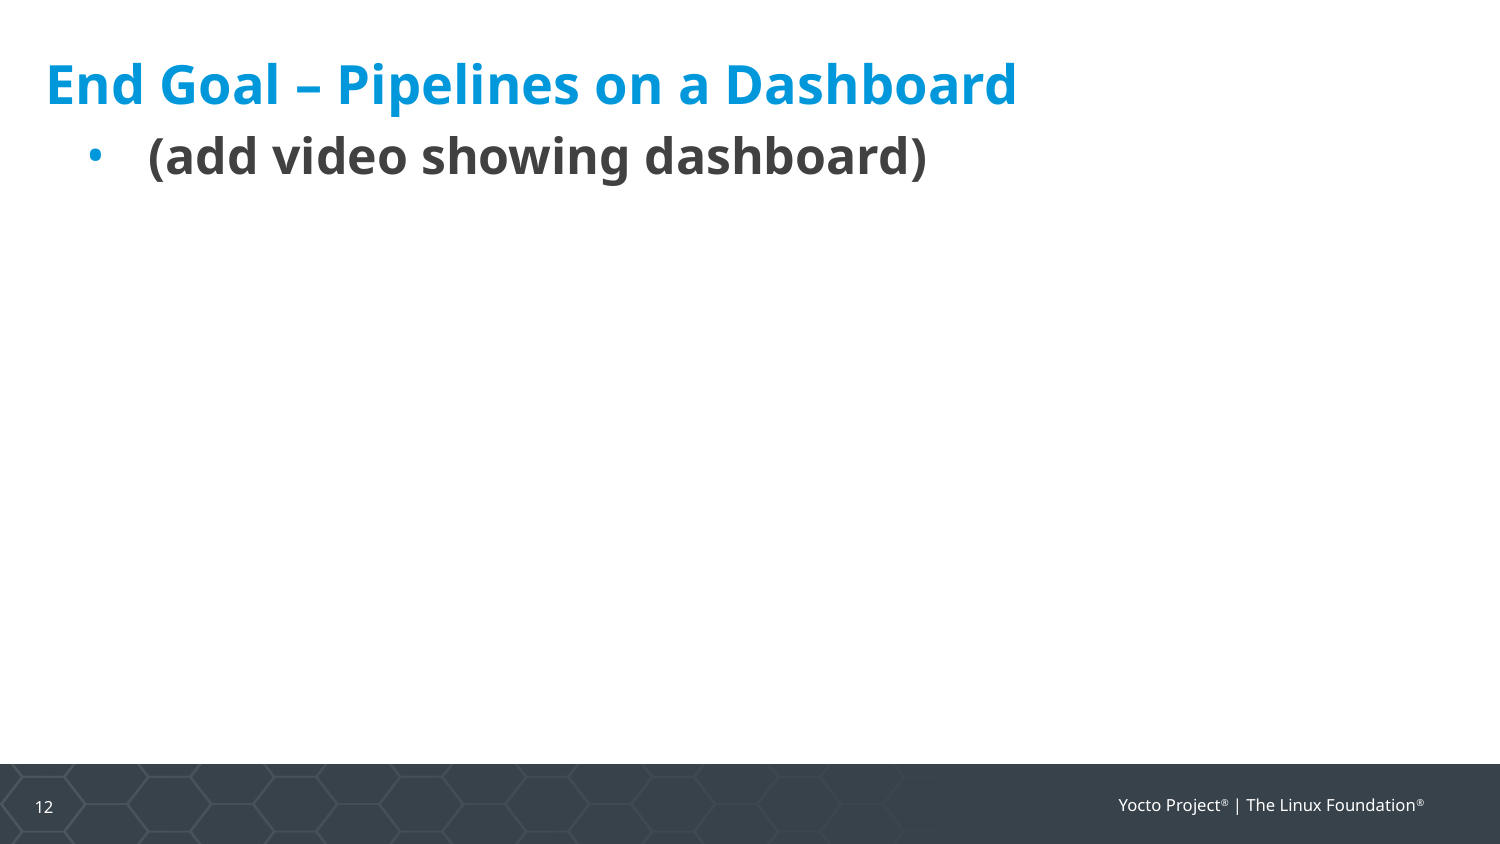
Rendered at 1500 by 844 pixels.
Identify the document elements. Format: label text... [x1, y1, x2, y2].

picture [0, 0, 1500, 844]
list (add video showing dashboard) [73, 115, 1425, 734]
title End Goal – Pipelines on a Dashboard [44, 50, 1395, 160]
